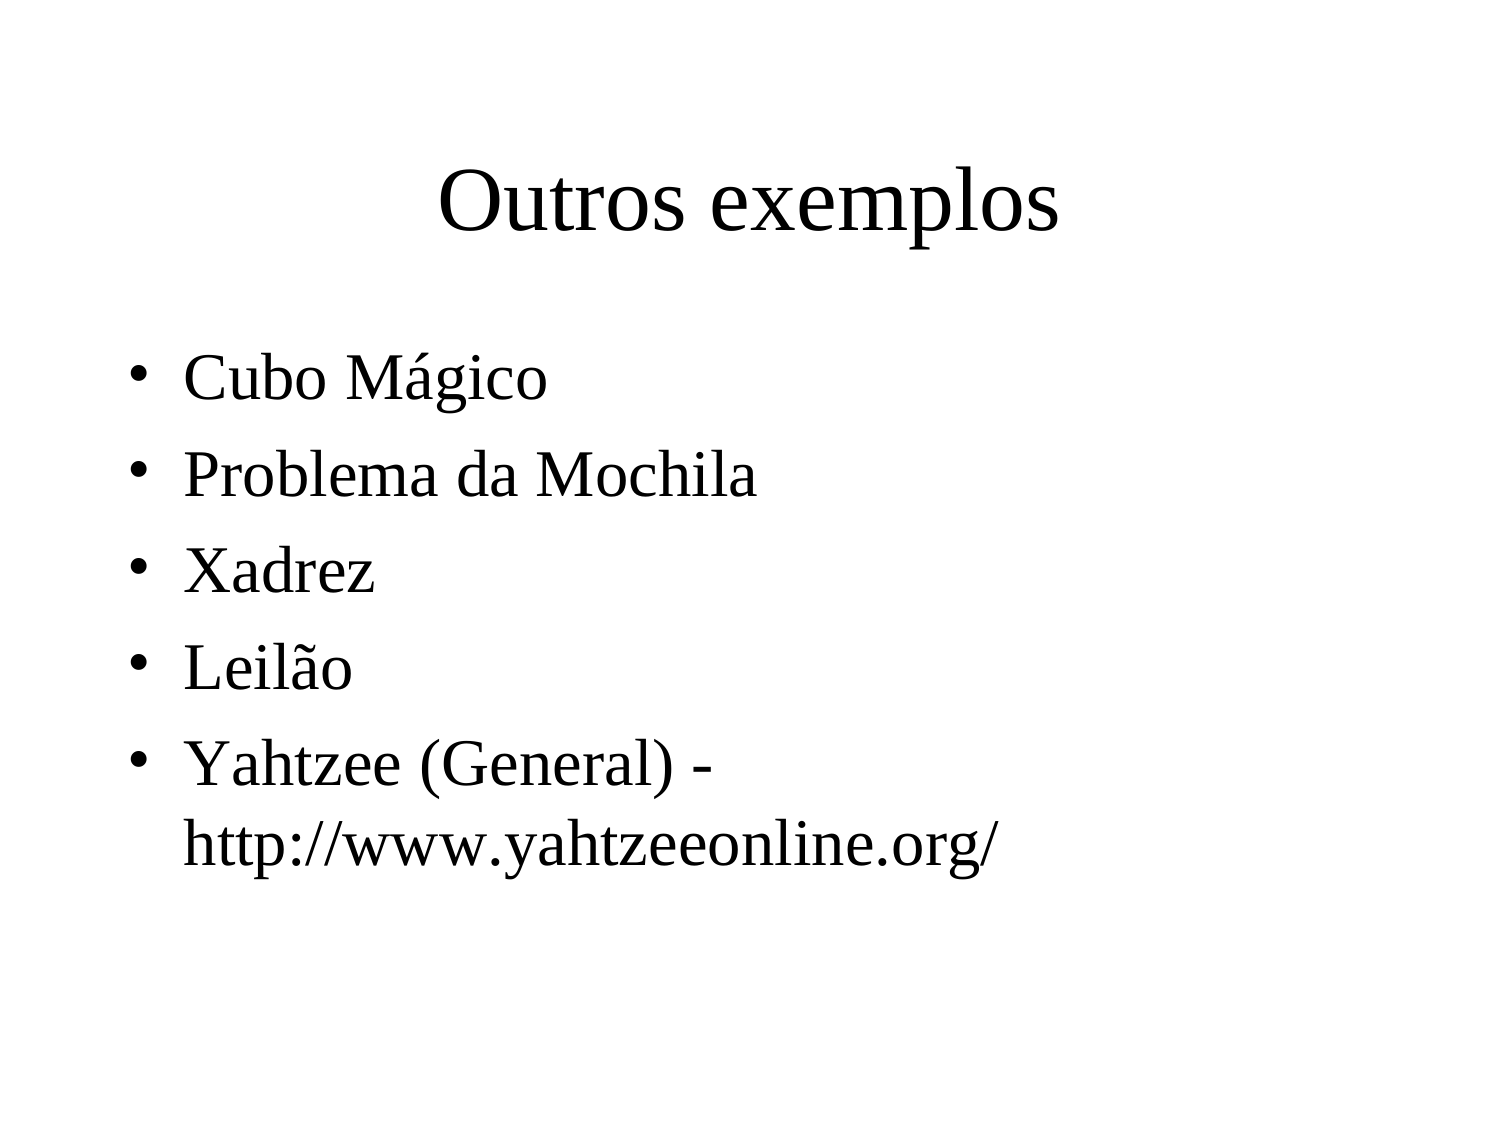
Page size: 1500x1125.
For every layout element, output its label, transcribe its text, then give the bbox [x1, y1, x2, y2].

title Outros exemplos [112, 76, 1388, 312]
list Cubo Mágico Problema da Mochila Xadrez Leilão Yahtzee (General) - http://www.yahtzeeonline.org/ [112, 324, 1388, 1020]
